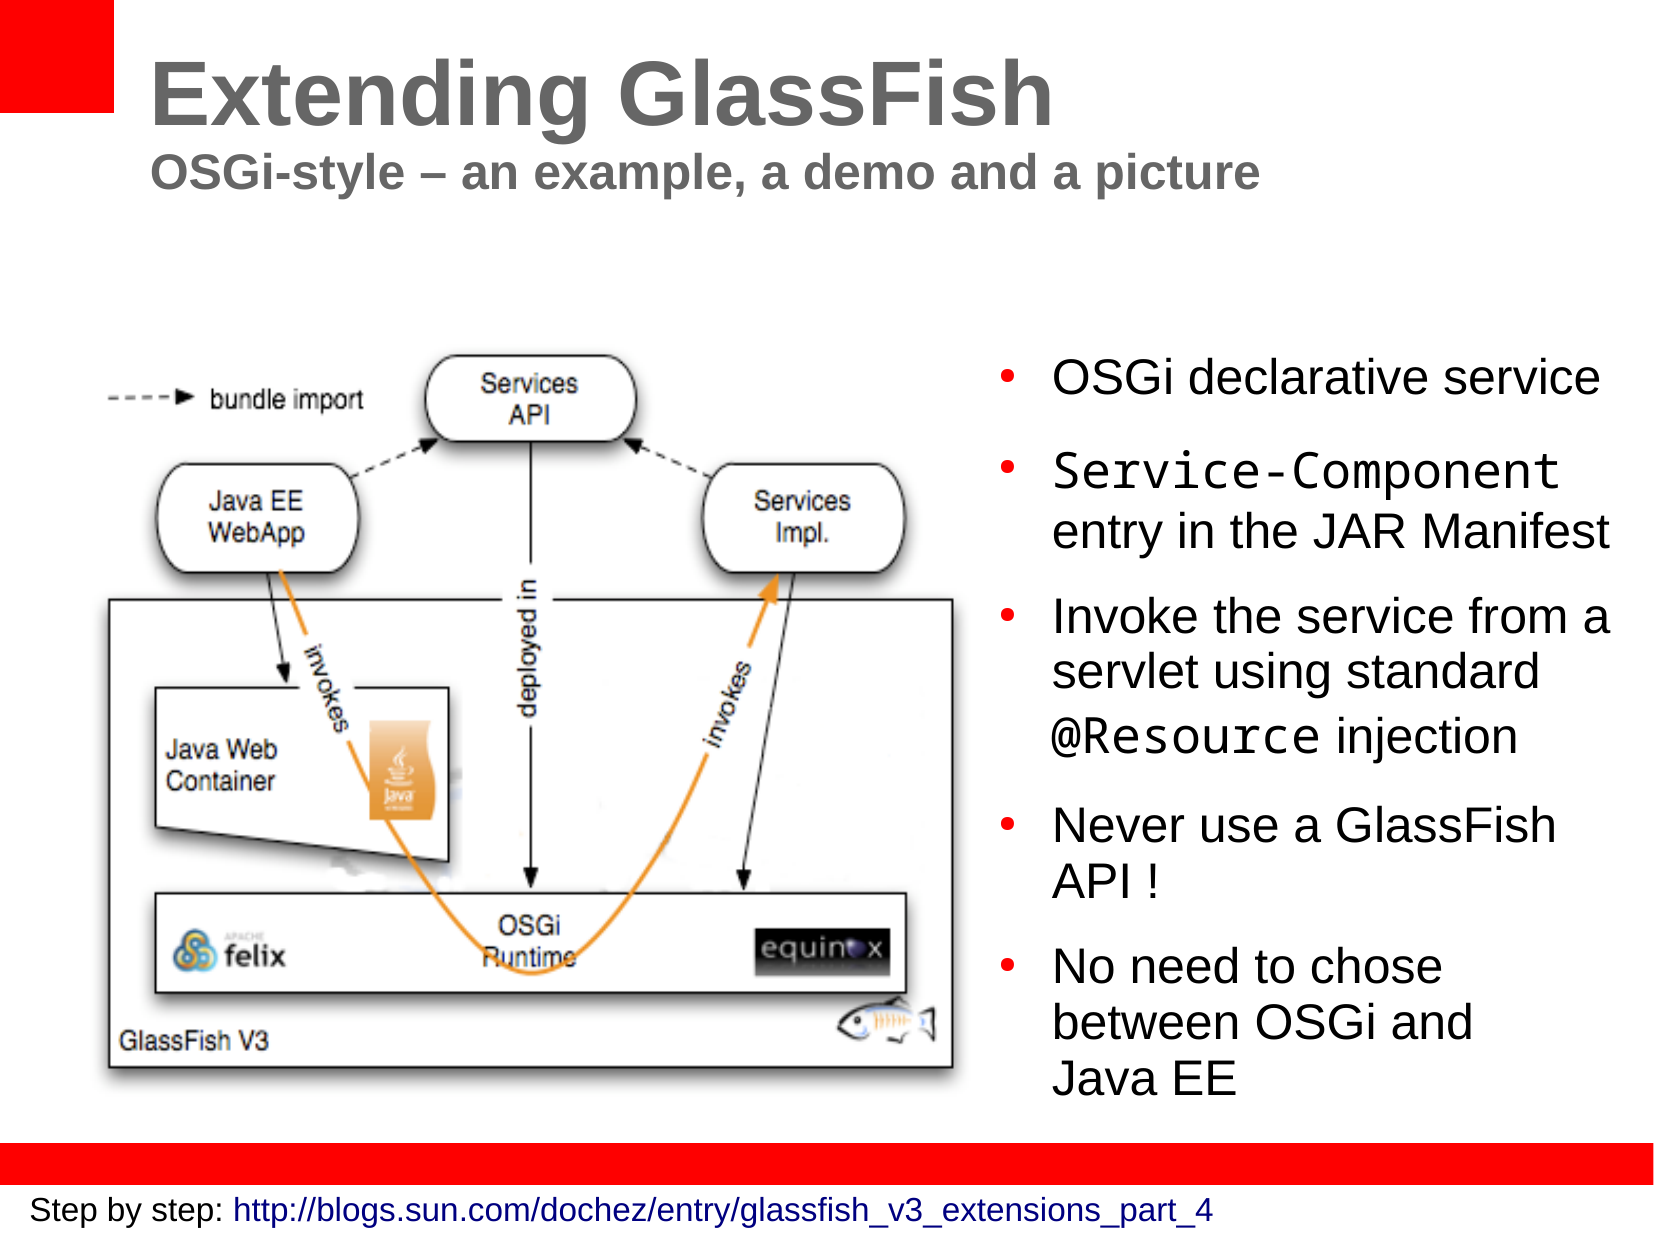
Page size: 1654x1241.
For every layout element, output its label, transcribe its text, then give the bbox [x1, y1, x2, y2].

picture [56, 301, 1013, 1130]
list OSGi declarative service Service-Component entry in the JAR Manifest Invoke the service from a servlet using standard @Resource injection Never use a GlassFish API ! No need to chose between OSGi and Java EE [980, 349, 1613, 1153]
picture [0, 0, 114, 113]
title Extending GlassFish OSGi-style – an example, a demo and a picture [149, 31, 1595, 212]
text_box Step by step: http://blogs.sun.com/dochez/entry/glassfish_v3_extensions_part_4 [14, 1184, 1364, 1241]
picture [0, 1143, 1654, 1185]
